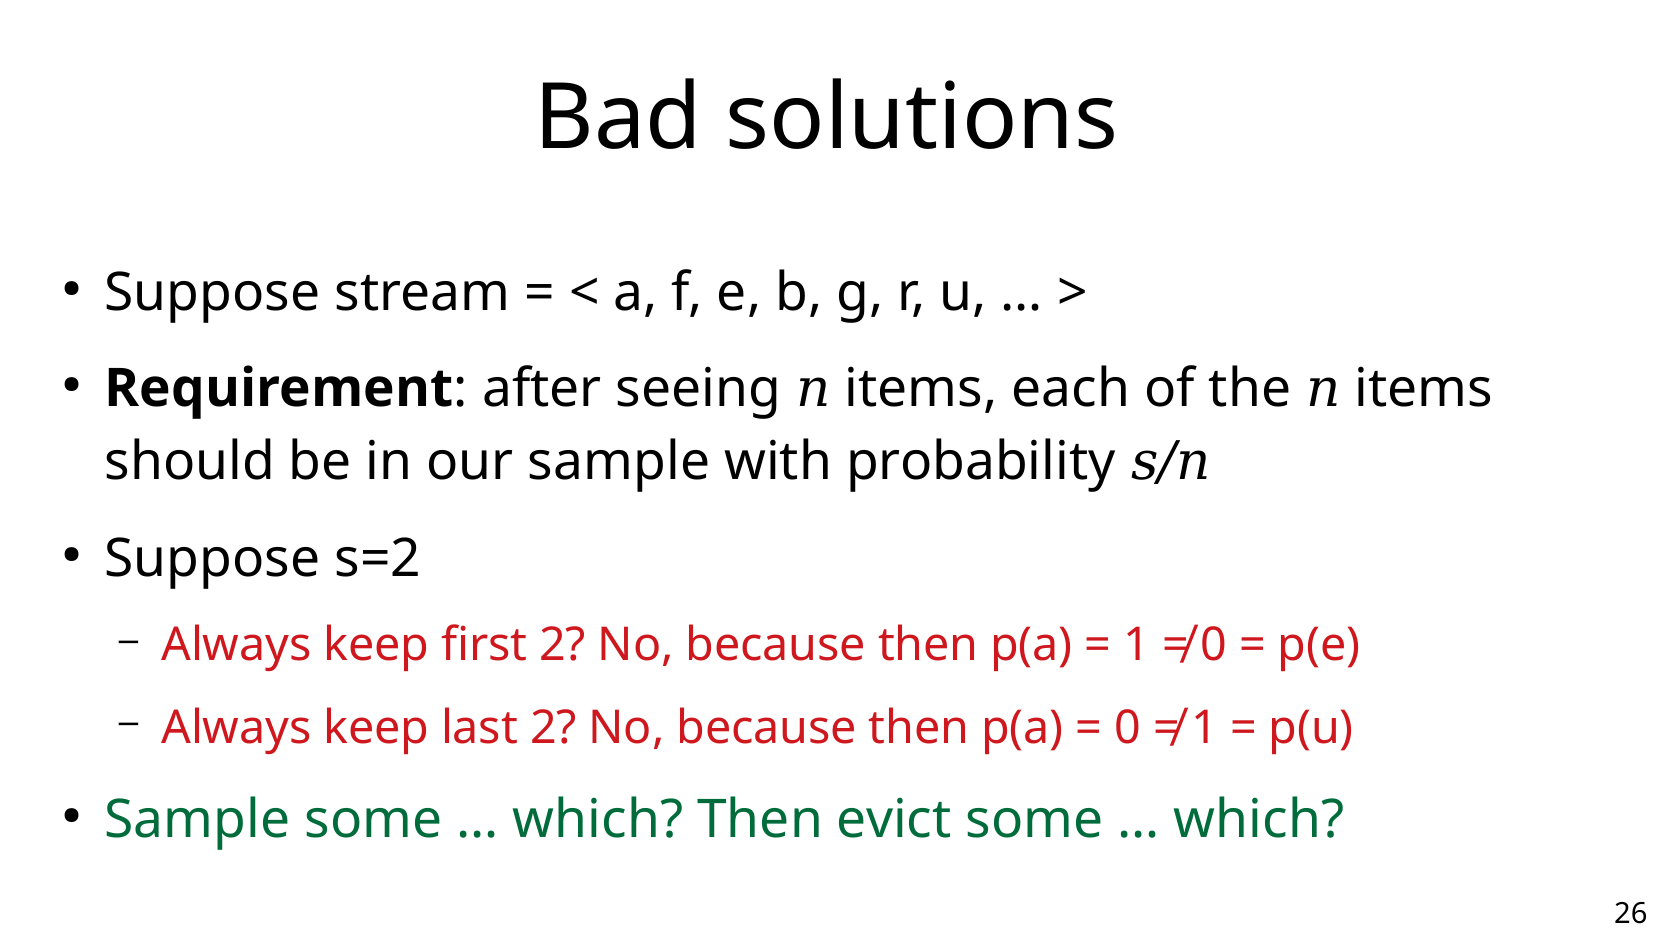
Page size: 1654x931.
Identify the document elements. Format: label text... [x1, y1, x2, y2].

list Suppose stream = < a, f, e, b, g, r, u, … > Requirement: after seeing n items, each of the n items should be in our sample with probability s/n Suppose s=2 Always keep first 2? No, because then p(a) = 1 ≠ 0 = p(e) Always keep last 2? No, because then p(a) = 0 ≠ 1 = p(u) Sample some … which? Then evict some … which? [47, 253, 1608, 864]
title Bad solutions [82, 1, 1571, 226]
